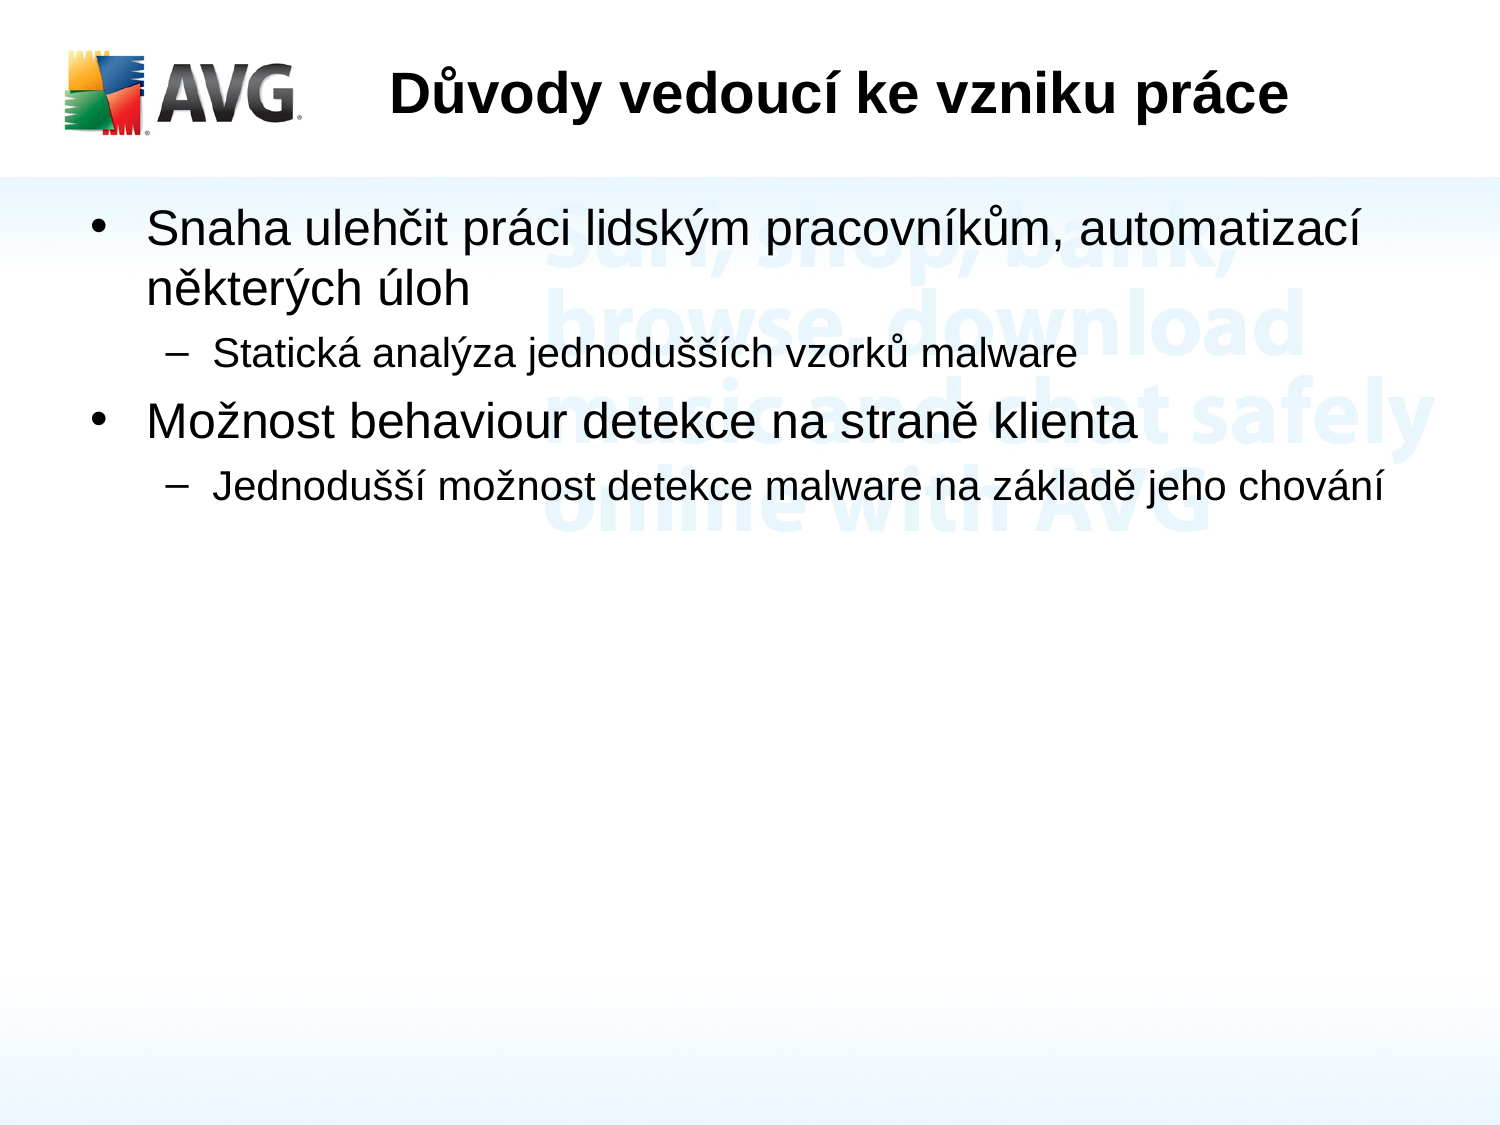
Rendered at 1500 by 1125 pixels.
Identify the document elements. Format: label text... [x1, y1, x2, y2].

title Důvody vedoucí ke vzniku práce [375, 29, 1463, 150]
list Snaha ulehčit práci lidským pracovníkům, automatizací některých úloh Statická analýza jednodušších vzorků malware Možnost behaviour detekce na straně klienta Jednodušší možnost detekce malware na základě jeho chování [75, 187, 1426, 1020]
picture [0, 0, 1500, 1125]
